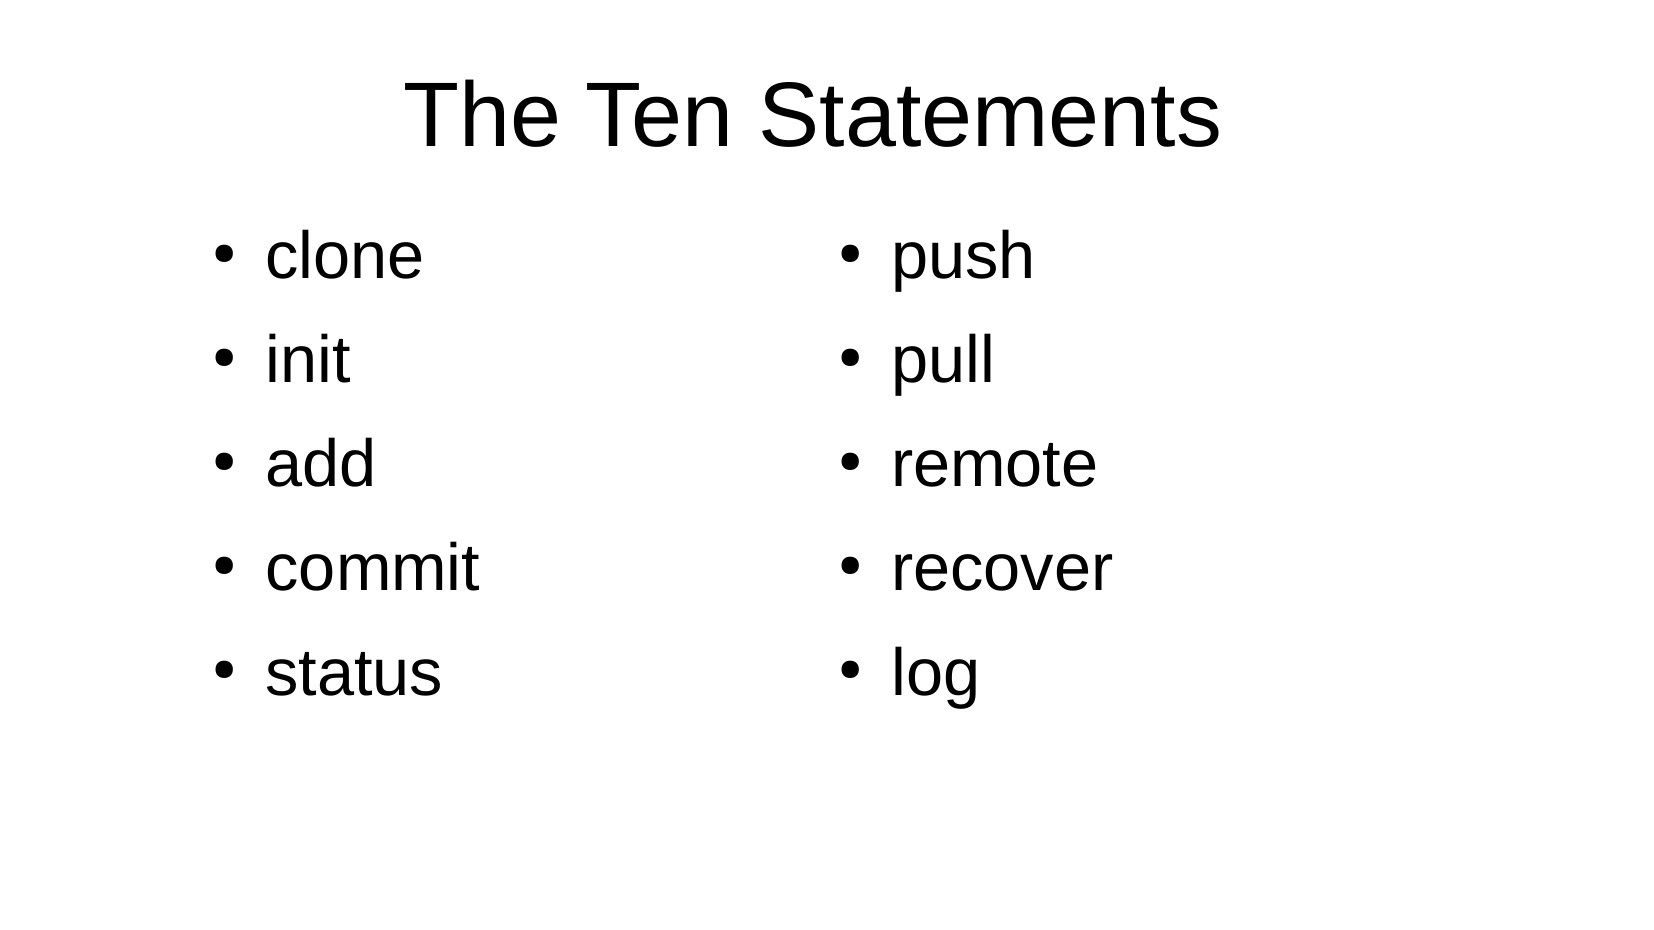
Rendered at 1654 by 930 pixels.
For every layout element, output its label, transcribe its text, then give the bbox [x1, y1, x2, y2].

list push pull remote recover log [820, 217, 1488, 757]
title The Ten Statements [82, 37, 1571, 193]
list clone init add commit status [194, 217, 820, 757]
